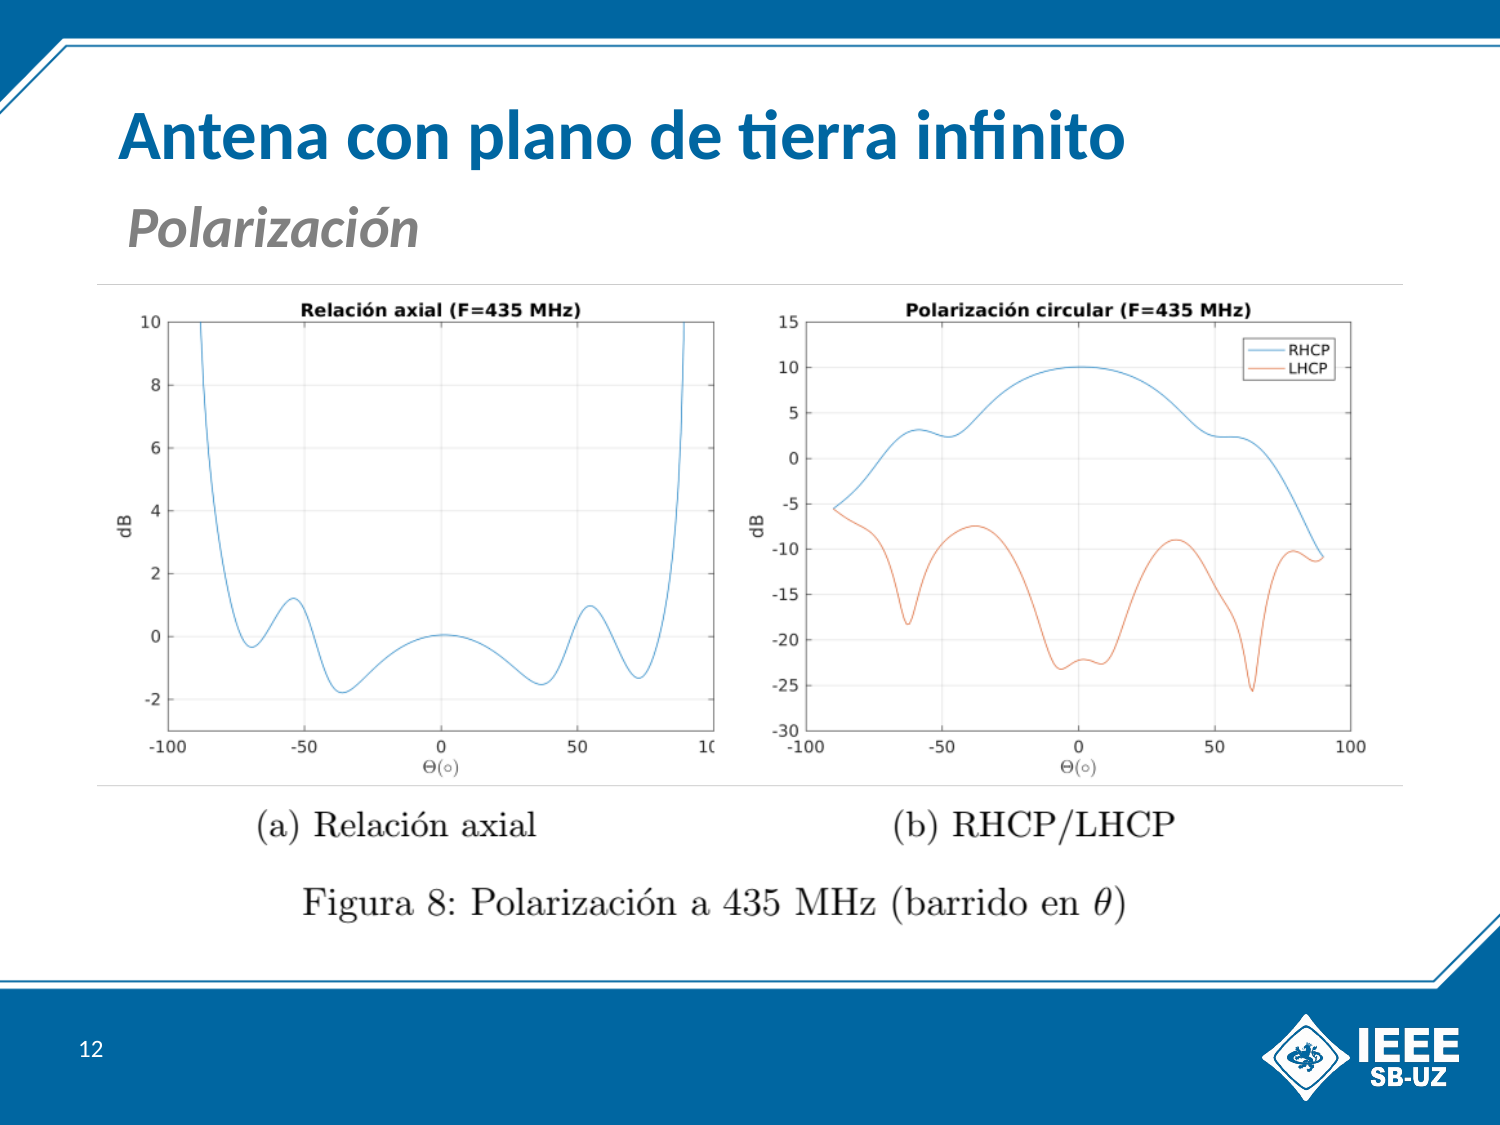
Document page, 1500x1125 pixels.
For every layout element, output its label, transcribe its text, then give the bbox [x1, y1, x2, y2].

picture [0, 0, 1500, 115]
picture [0, 265, 1500, 1125]
text_box Polarización [112, 181, 1156, 265]
slide_number <number> [63, 1017, 143, 1078]
title Antena con plano de tierra infinito [103, 91, 1397, 182]
